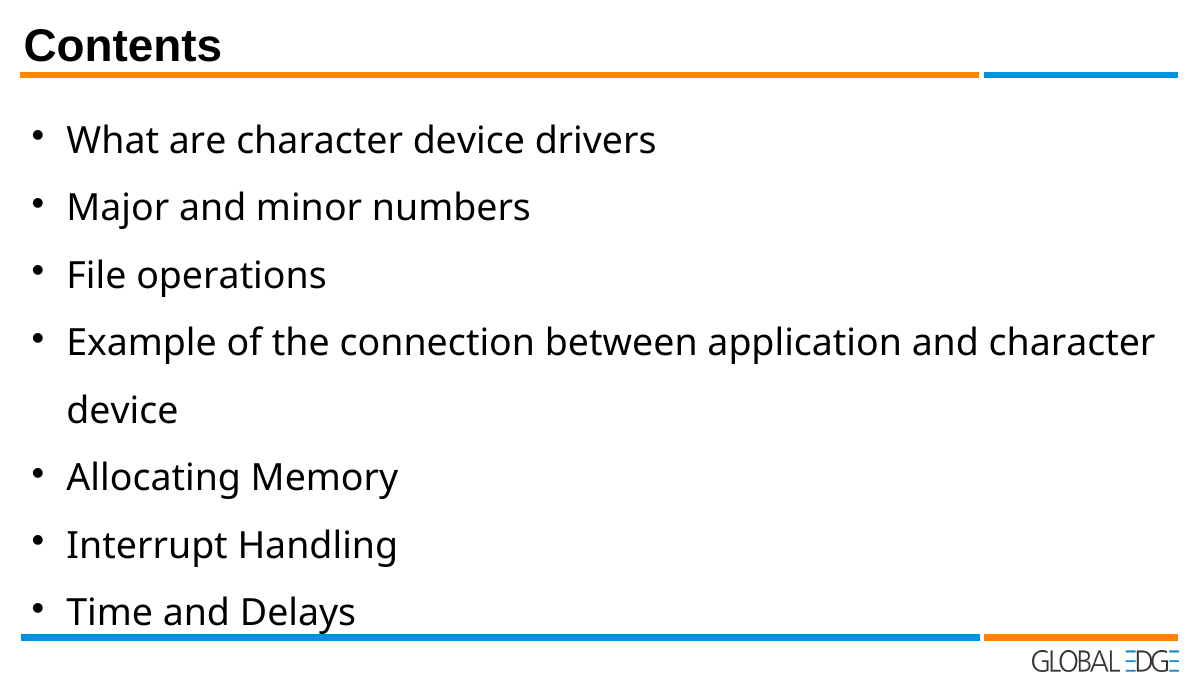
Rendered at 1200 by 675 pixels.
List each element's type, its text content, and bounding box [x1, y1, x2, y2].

picture [1032, 650, 1179, 672]
text_box What are character device drivers Major and minor numbers File operations Example of the connection between application and character device Allocating Memory Interrupt Handling Time and Delays [20, 87, 1179, 628]
text_box Contents [12, 9, 1088, 63]
